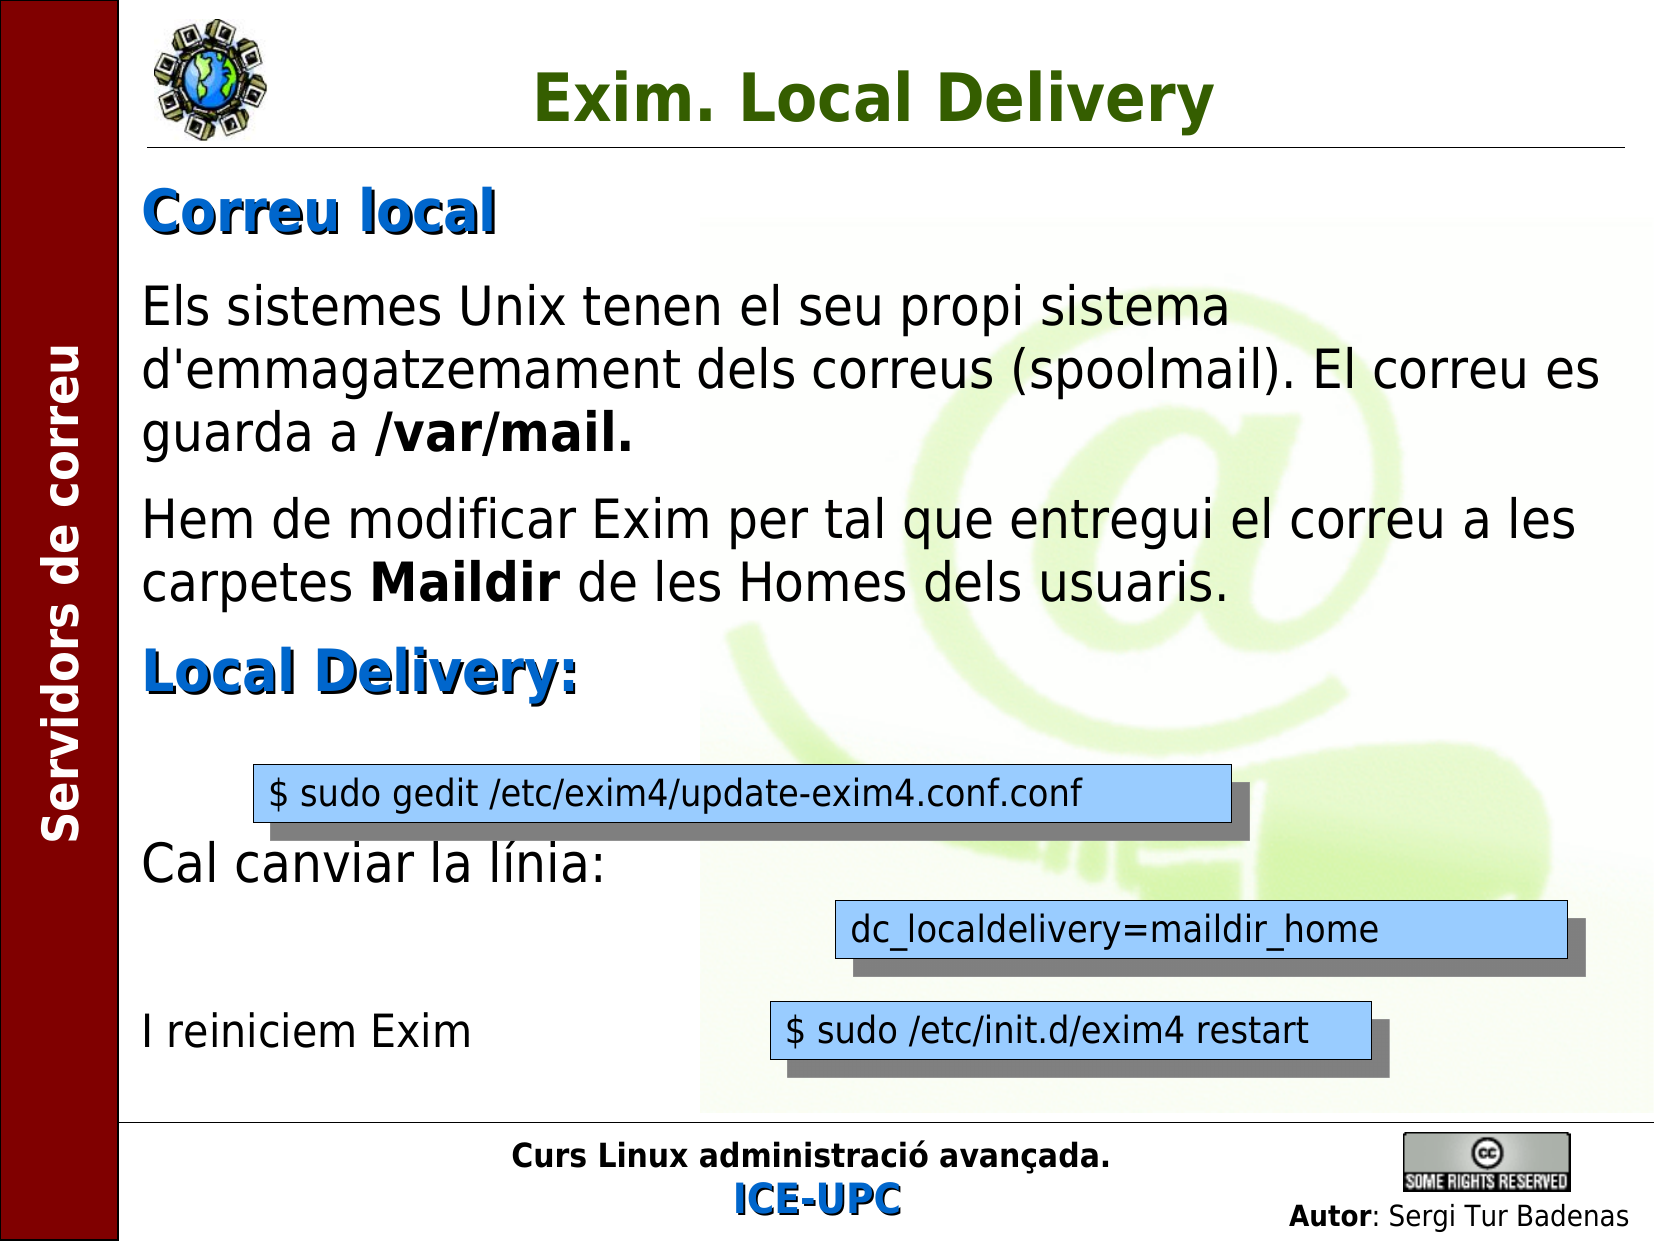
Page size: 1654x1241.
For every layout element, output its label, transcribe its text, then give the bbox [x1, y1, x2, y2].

picture [1403, 1132, 1571, 1192]
picture [154, 19, 268, 49]
title Exim. Local Delivery [129, 49, 1619, 148]
text_box dc_localdelivery=maildir_home [835, 900, 1568, 959]
text_box $ sudo /etc/init.d/exim4 restart [770, 1001, 1372, 1060]
list Correu local Els sistemes Unix tenen el seu propi sistema d'emmagatzemament dels correus (spoolmail). El correu es guarda a /var/mail. Hem de modificar Exim per tal que entregui el correu a les carpetes Maildir de les Homes dels usuaris. Local Delivery: Cal canviar la línia: I reiniciem Exim [141, 177, 1630, 1059]
picture [700, 217, 1654, 1113]
text_box $ sudo gedit /etc/exim4/update-exim4.conf.conf [253, 764, 1232, 823]
